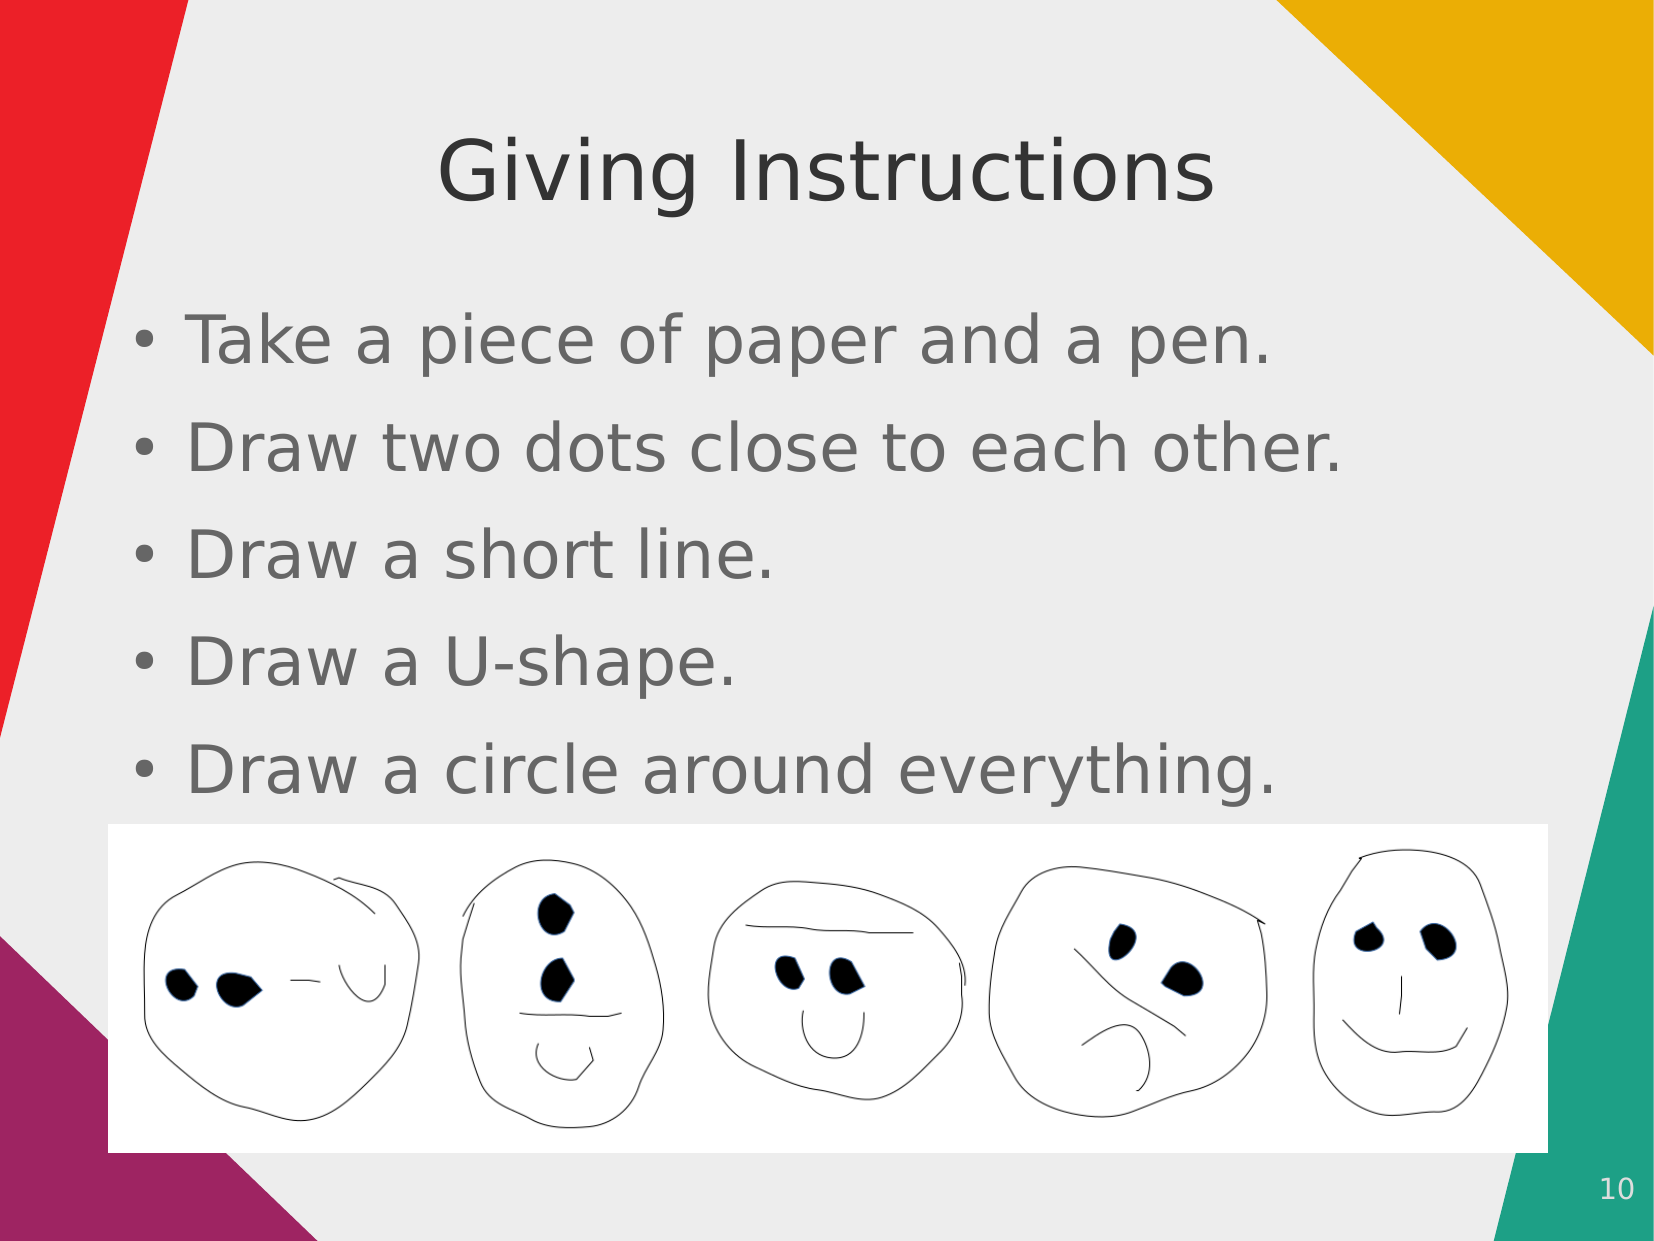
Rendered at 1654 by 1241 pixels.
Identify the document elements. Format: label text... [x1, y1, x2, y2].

picture [108, 824, 1548, 1153]
list Take a piece of paper and a pen. Draw two dots close to each other. Draw a short line. Draw a U-shape. Draw a circle around everything. [114, 302, 1539, 824]
title Giving Instructions [114, 73, 1539, 271]
